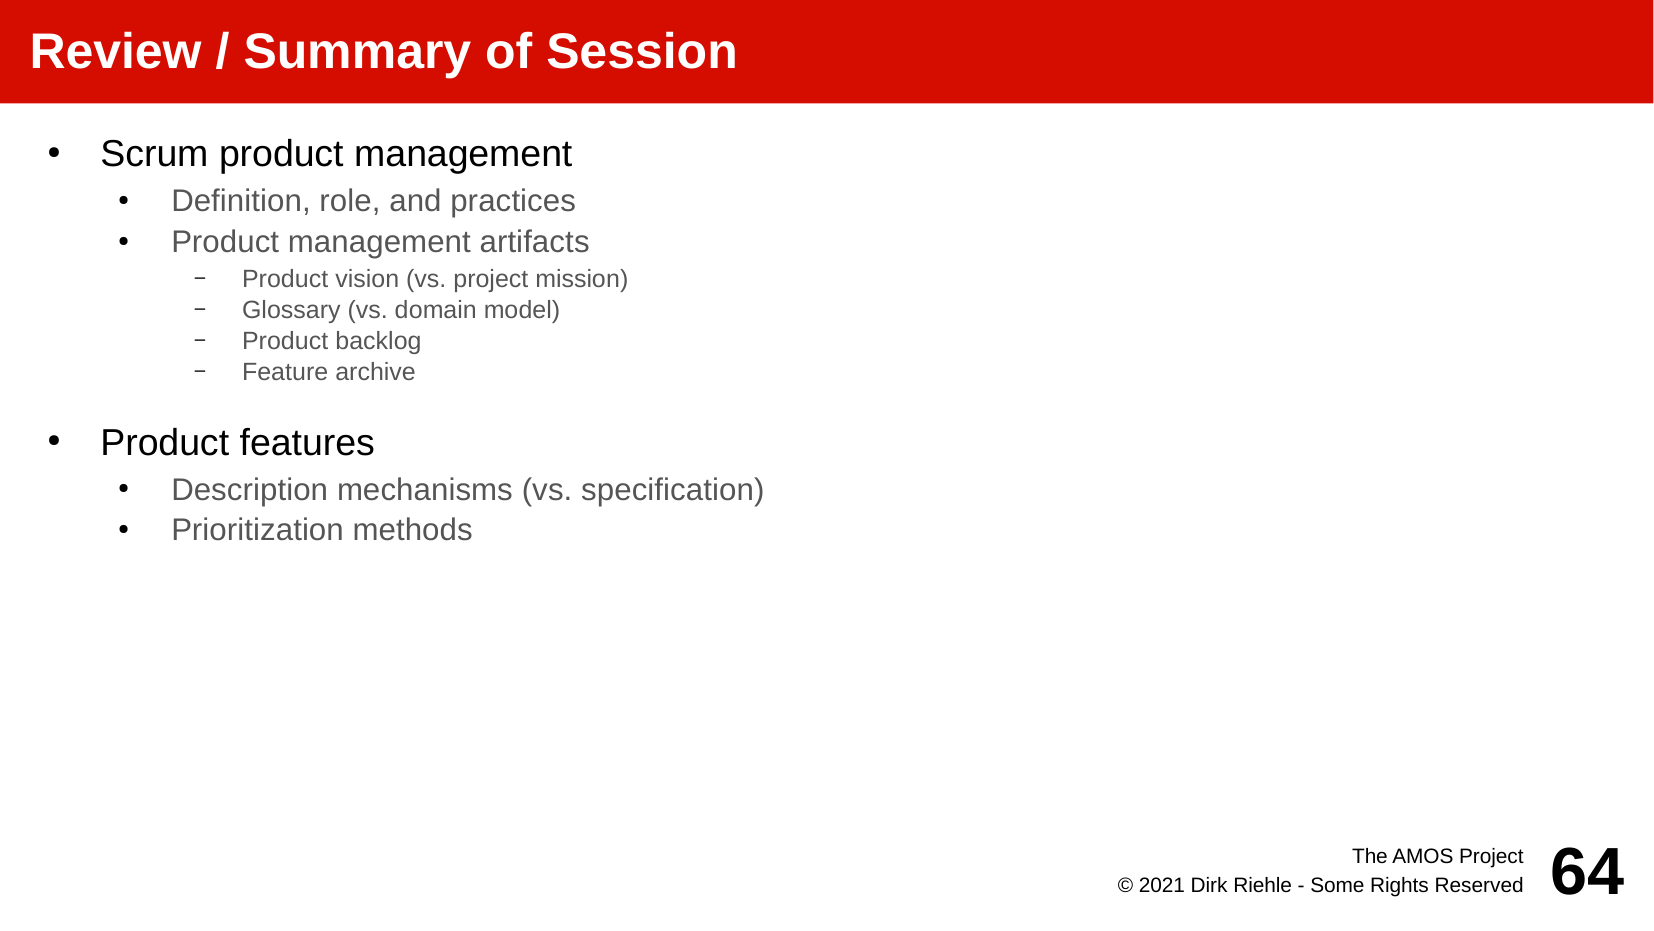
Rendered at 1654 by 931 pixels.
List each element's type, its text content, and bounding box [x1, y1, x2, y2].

title Review / Summary of Session [0, 0, 1654, 104]
list Scrum product management Definition, role, and practices Product management artifacts Product vision (vs. project mission) Glossary (vs. domain model) Product backlog Feature archive Product features Description mechanisms (vs. specification) Prioritization methods [29, 132, 1625, 813]
